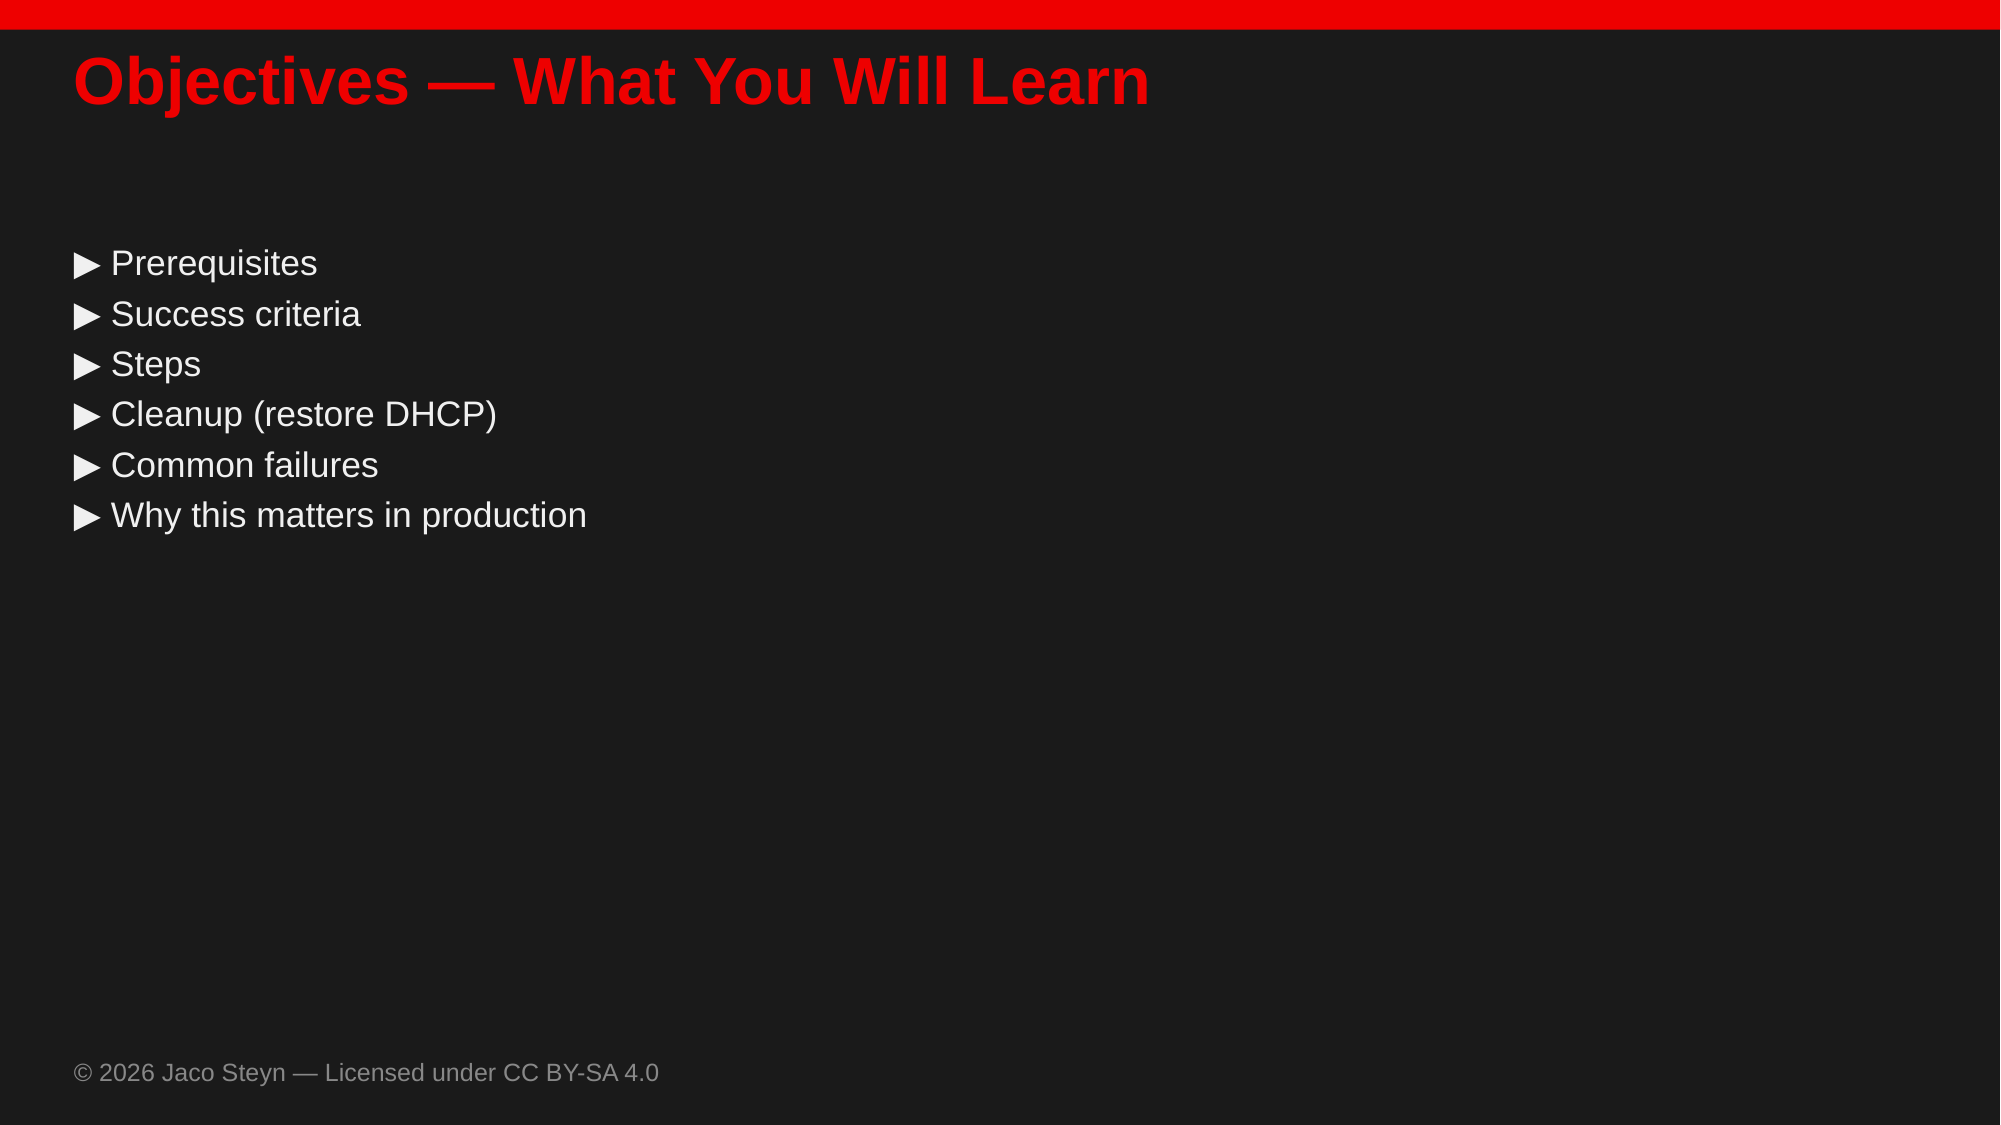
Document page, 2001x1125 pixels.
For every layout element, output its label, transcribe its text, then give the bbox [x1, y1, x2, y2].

text_box © 2026 Jaco Steyn — Licensed under CC BY-SA 4.0 [59, 1051, 1942, 1093]
text_box ▶ Prerequisites ▶ Success criteria ▶ Steps ▶ Cleanup (restore DHCP) ▶ Common failures ▶ Why this matters in production [59, 236, 1942, 1037]
text_box [0, 0, 2001, 30]
text_box Objectives — What You Will Learn [59, 36, 1942, 208]
